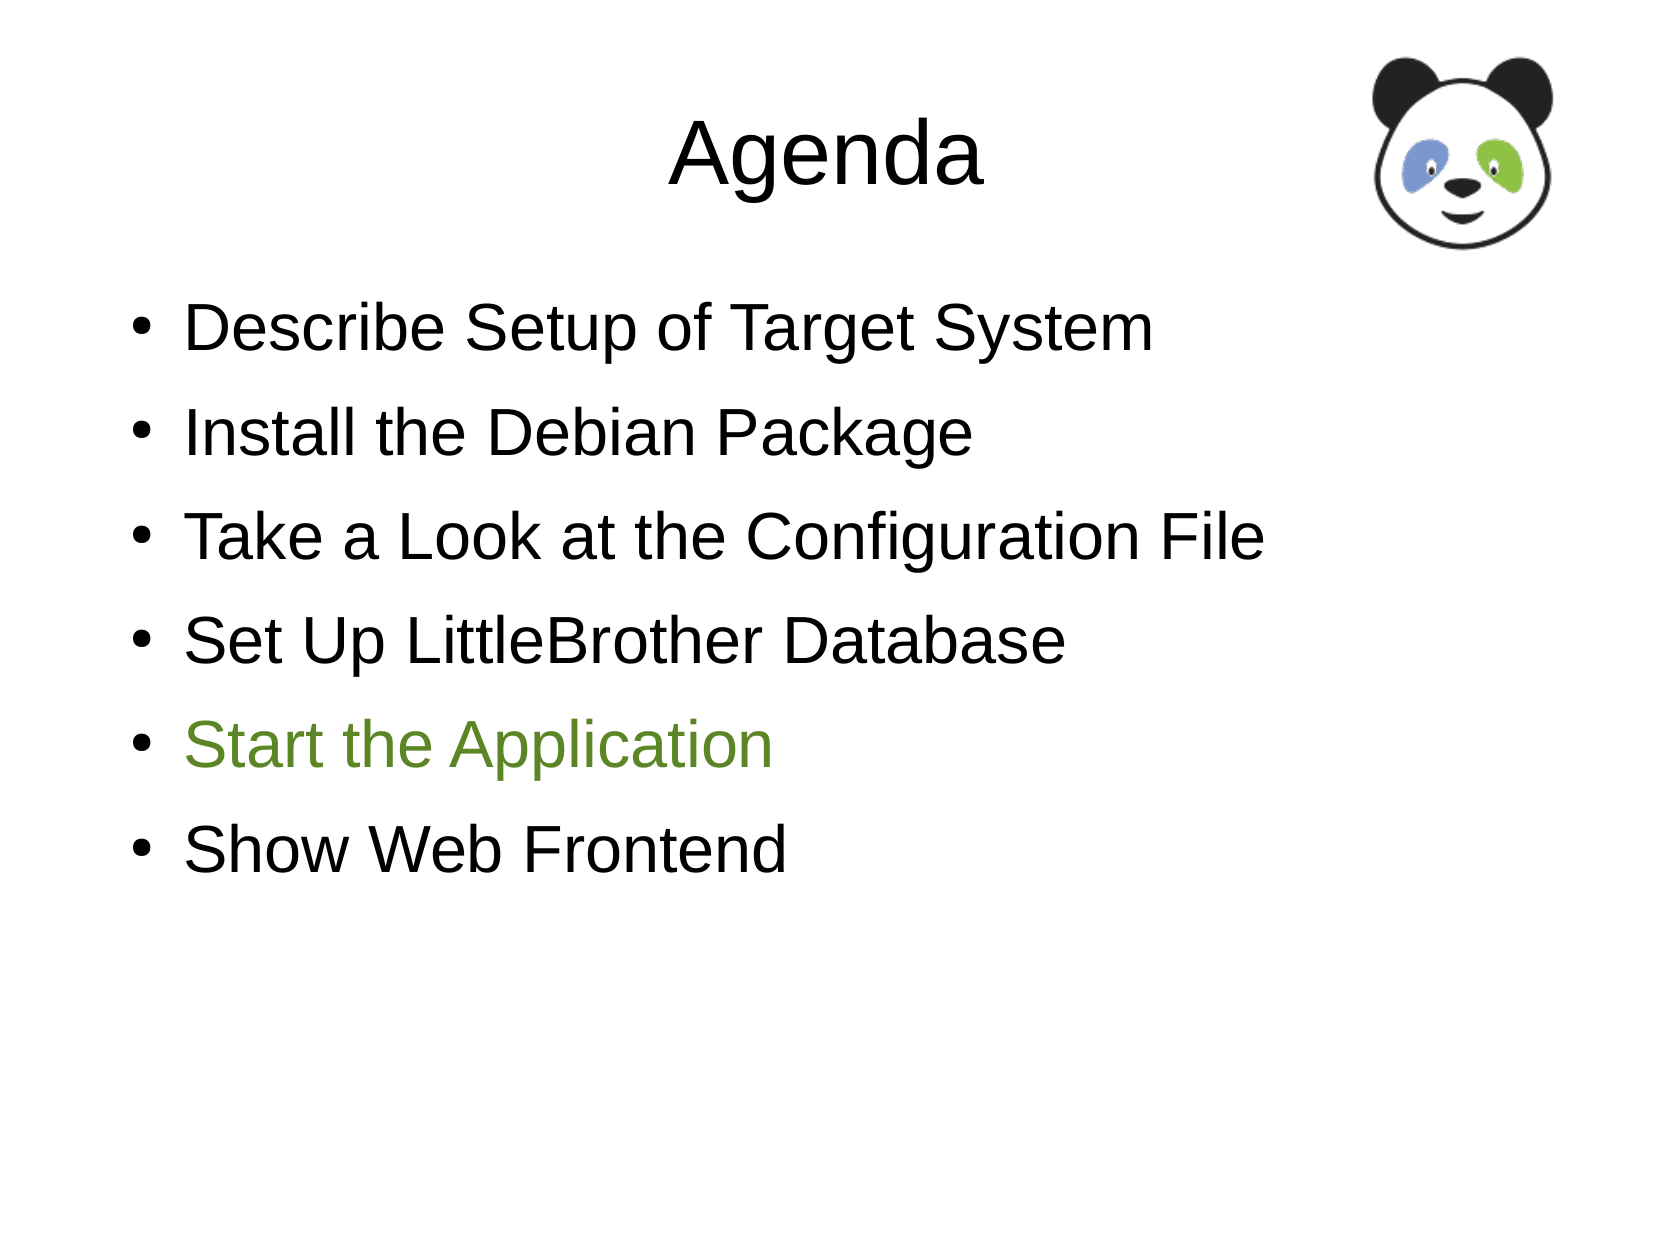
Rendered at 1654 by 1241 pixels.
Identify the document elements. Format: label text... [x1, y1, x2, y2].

list Describe Setup of Target System Install the Debian Package Take a Look at the Configuration File Set Up LittleBrother Database Start the Application Show Web Frontend [82, 290, 1571, 1010]
title Agenda [82, 49, 1571, 257]
